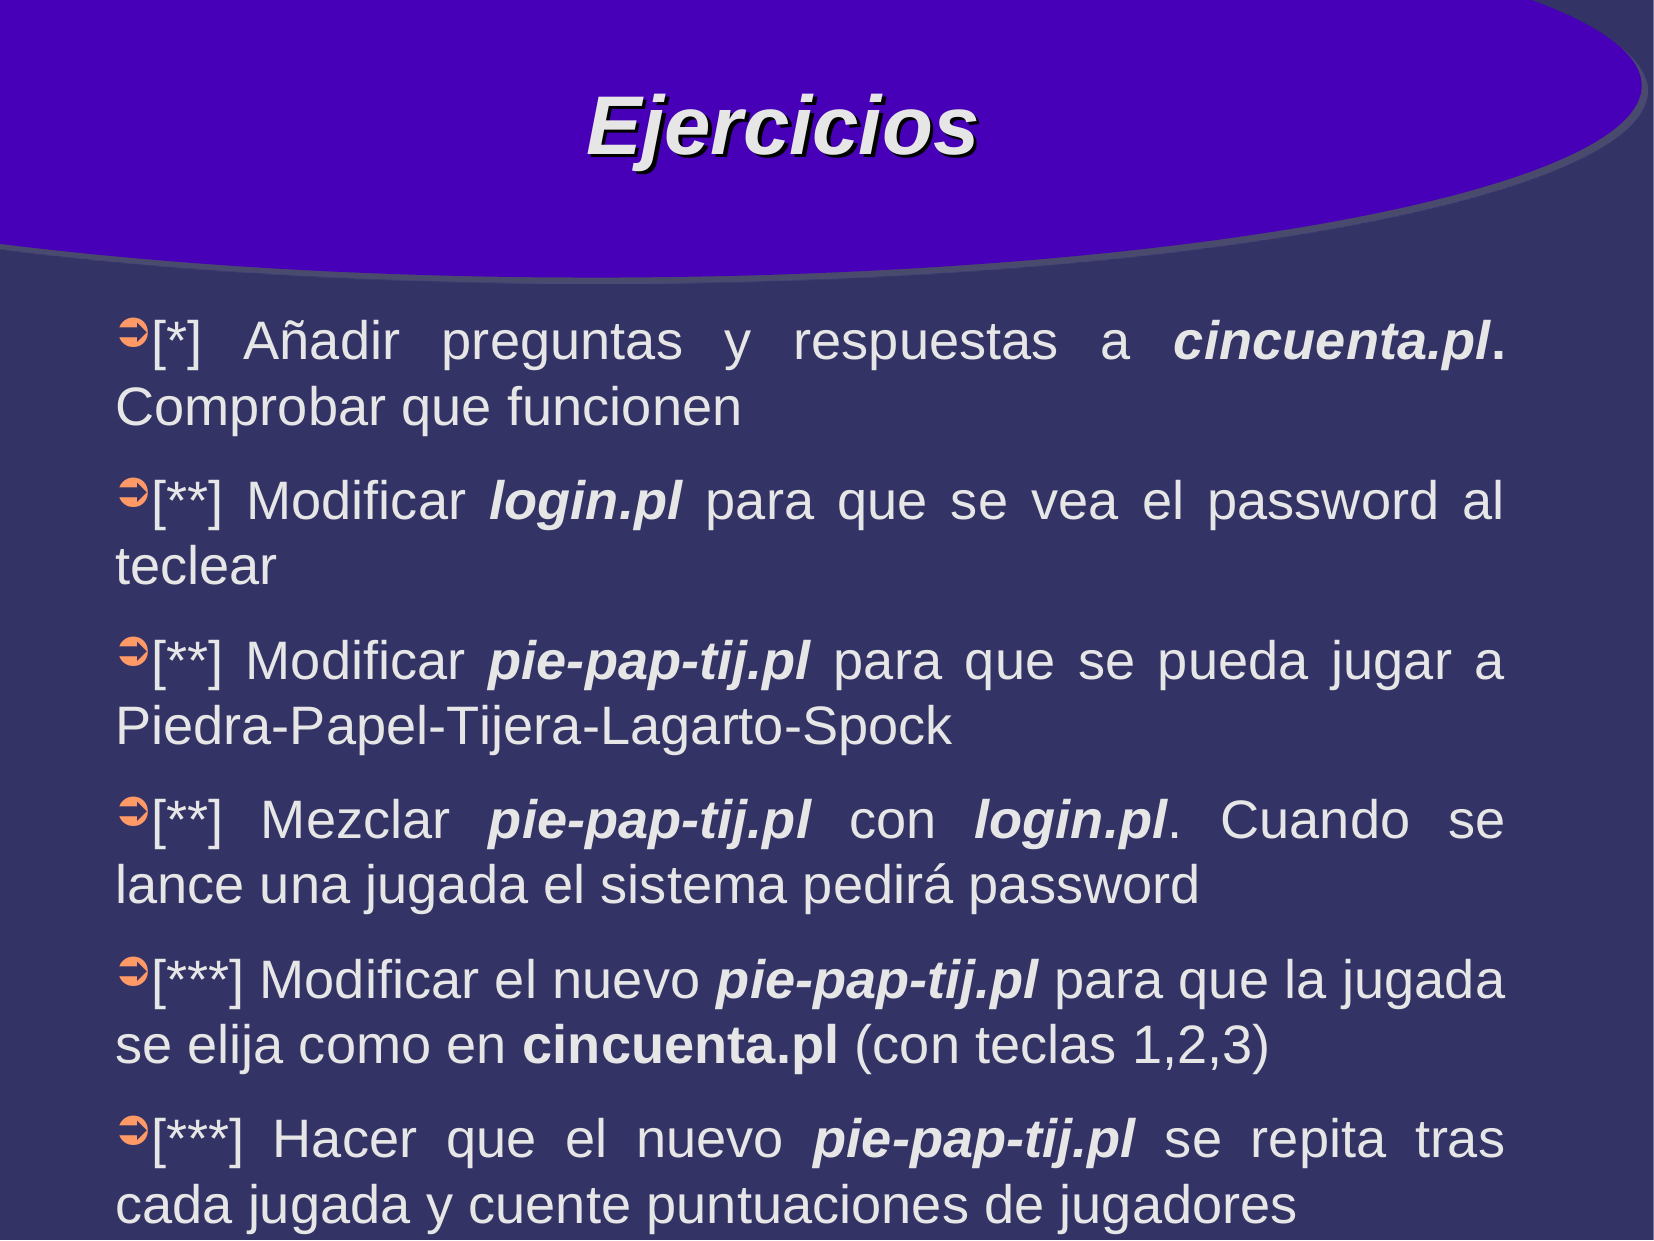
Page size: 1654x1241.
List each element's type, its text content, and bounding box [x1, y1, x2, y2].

title Ejercicios [76, 17, 1489, 225]
list [*] Añadir preguntas y respuestas a cincuenta.pl. Comprobar que funcionen [**] Modificar login.pl para que se vea el password al teclear [**] Modificar pie-pap-tij.pl para que se pueda jugar a Piedra-Papel-Tijera-Lagarto-Spock [**] Mezclar pie-pap-tij.pl con login.pl. Cuando se lance una jugada el sistema pedirá password [***] Modificar el nuevo pie-pap-tij.pl para que la jugada se elija como en cincuenta.pl (con teclas 1,2,3) [***] Hacer que el nuevo pie-pap-tij.pl se repita tras cada jugada y cuente puntuaciones de jugadores [115, 305, 1506, 1241]
